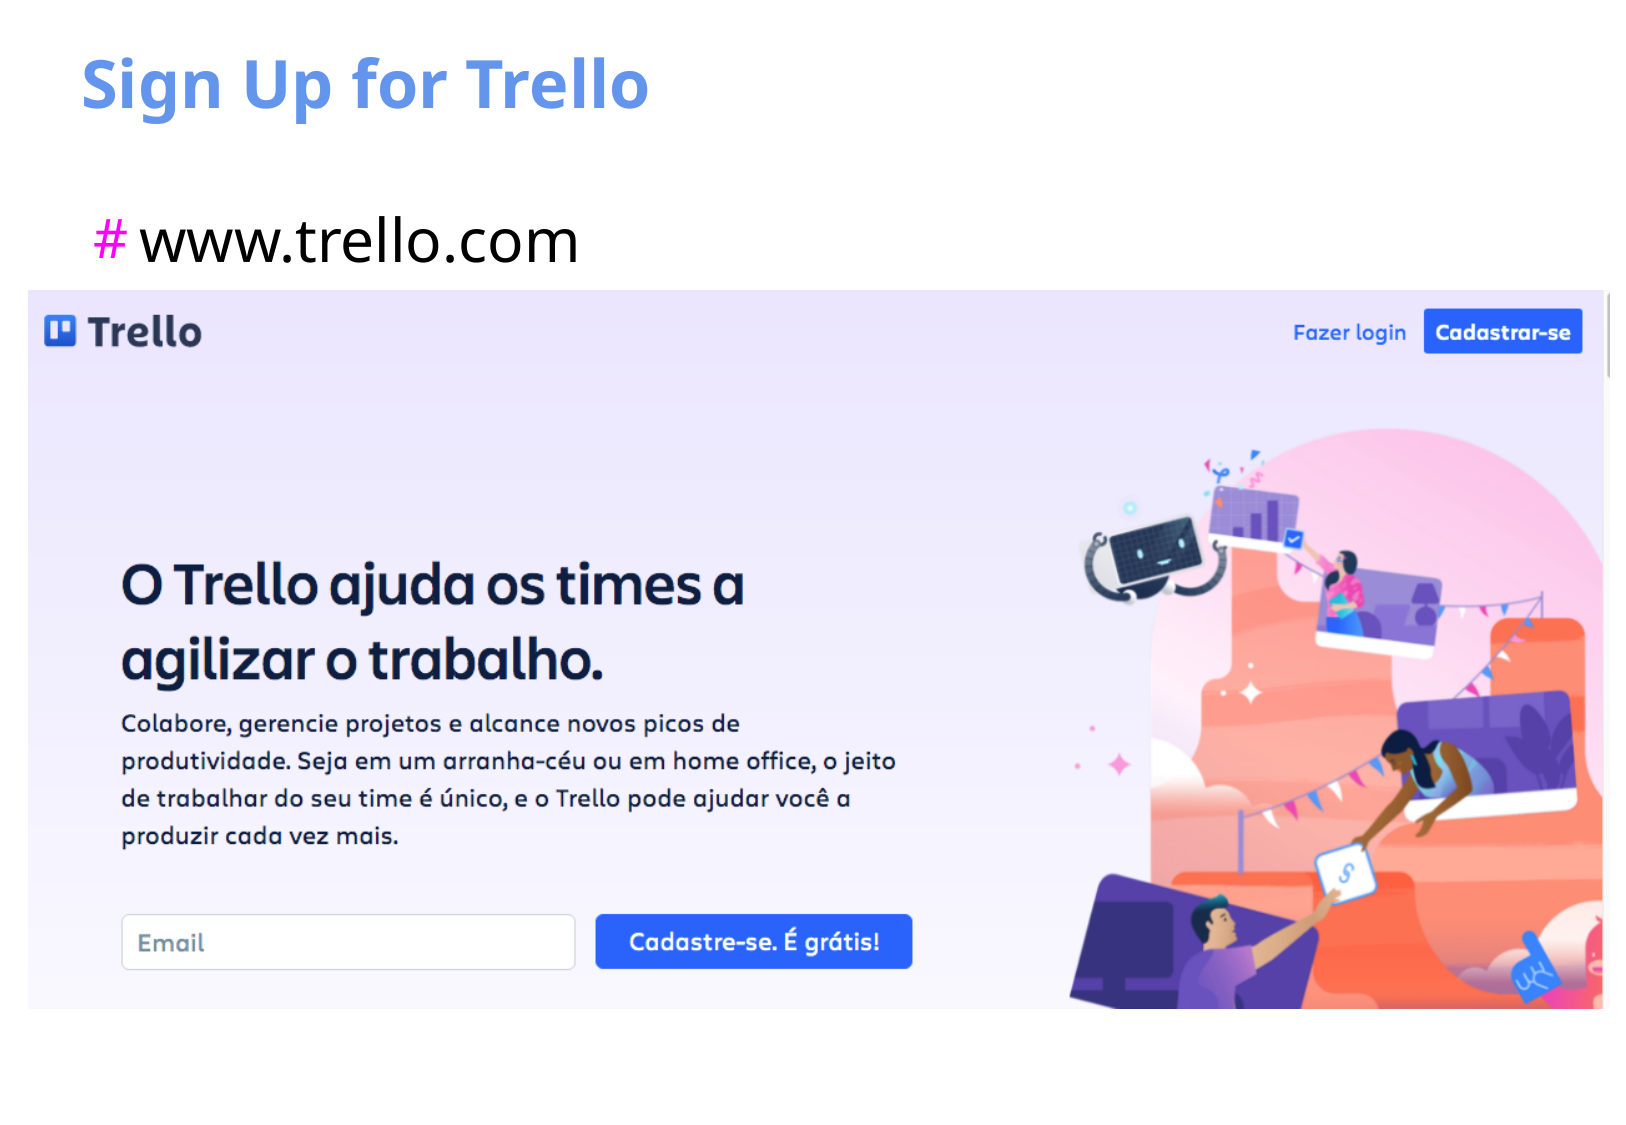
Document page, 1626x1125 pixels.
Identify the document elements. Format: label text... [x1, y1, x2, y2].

list www.trello.com [81, 165, 1544, 287]
title Sign Up for Trello [81, 41, 1544, 122]
picture [28, 290, 1610, 1009]
